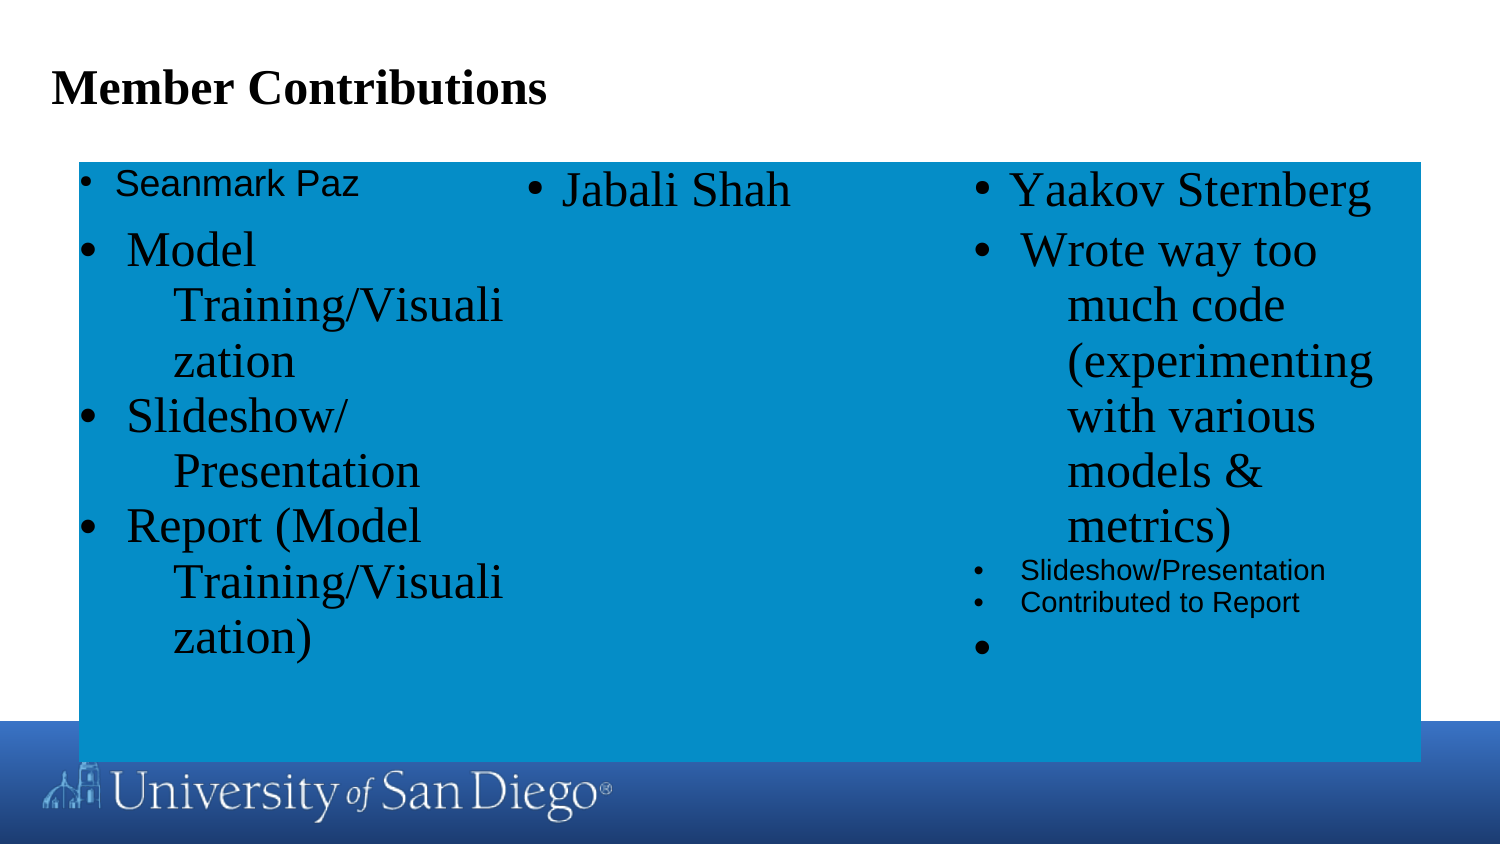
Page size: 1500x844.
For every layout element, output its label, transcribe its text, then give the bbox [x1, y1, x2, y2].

table_header Yaakov Sternberg [974, 162, 1421, 222]
text_box Member Contributions [36, 47, 1327, 123]
table_cell Model Training/Visualization Slideshow/Presentation Report (Model Training/Visualization) [79, 222, 526, 762]
table_header Seanmark Paz [79, 162, 526, 222]
table_cell [526, 222, 974, 762]
table_header Jabali Shah [526, 162, 974, 222]
table_cell Wrote way too much code (experimenting with various models & metrics) Slideshow/Presentation Contributed to Report [974, 222, 1421, 762]
